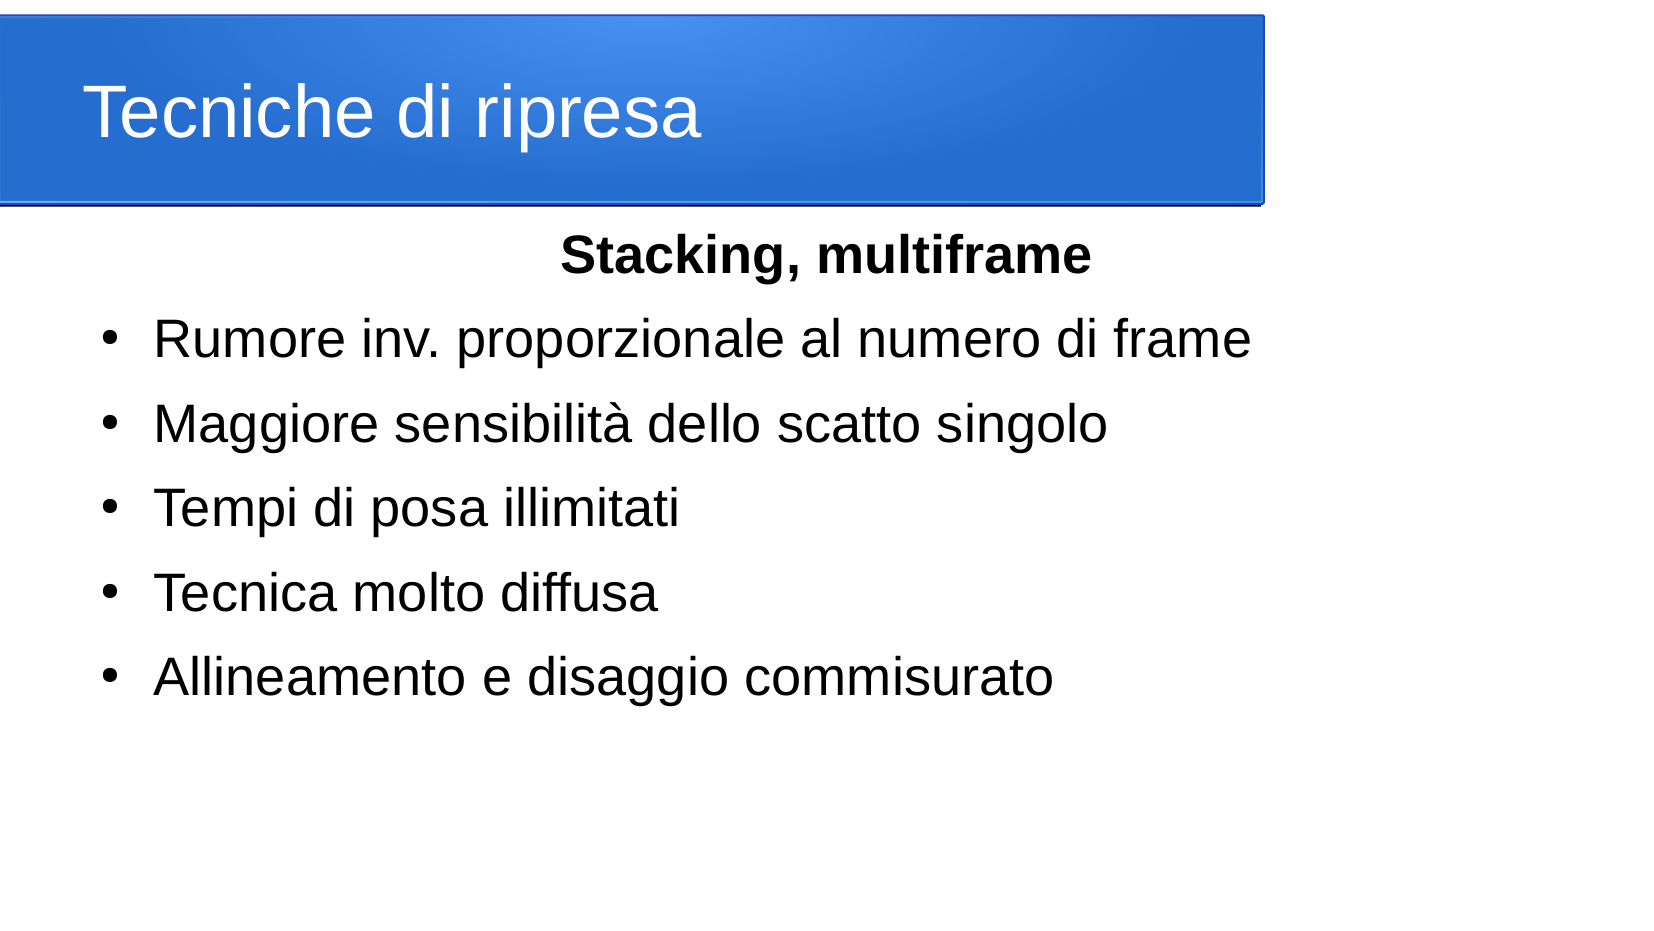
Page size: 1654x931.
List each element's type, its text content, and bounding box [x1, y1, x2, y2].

title Tecniche di ripresa [82, 35, 1235, 189]
list Stacking, multiframe Rumore inv. proporzionale al numero di frame Maggiore sensibilità dello scatto singolo Tempi di posa illimitati Tecnica molto diffusa Allineamento e disaggio commisurato [82, 224, 1571, 764]
